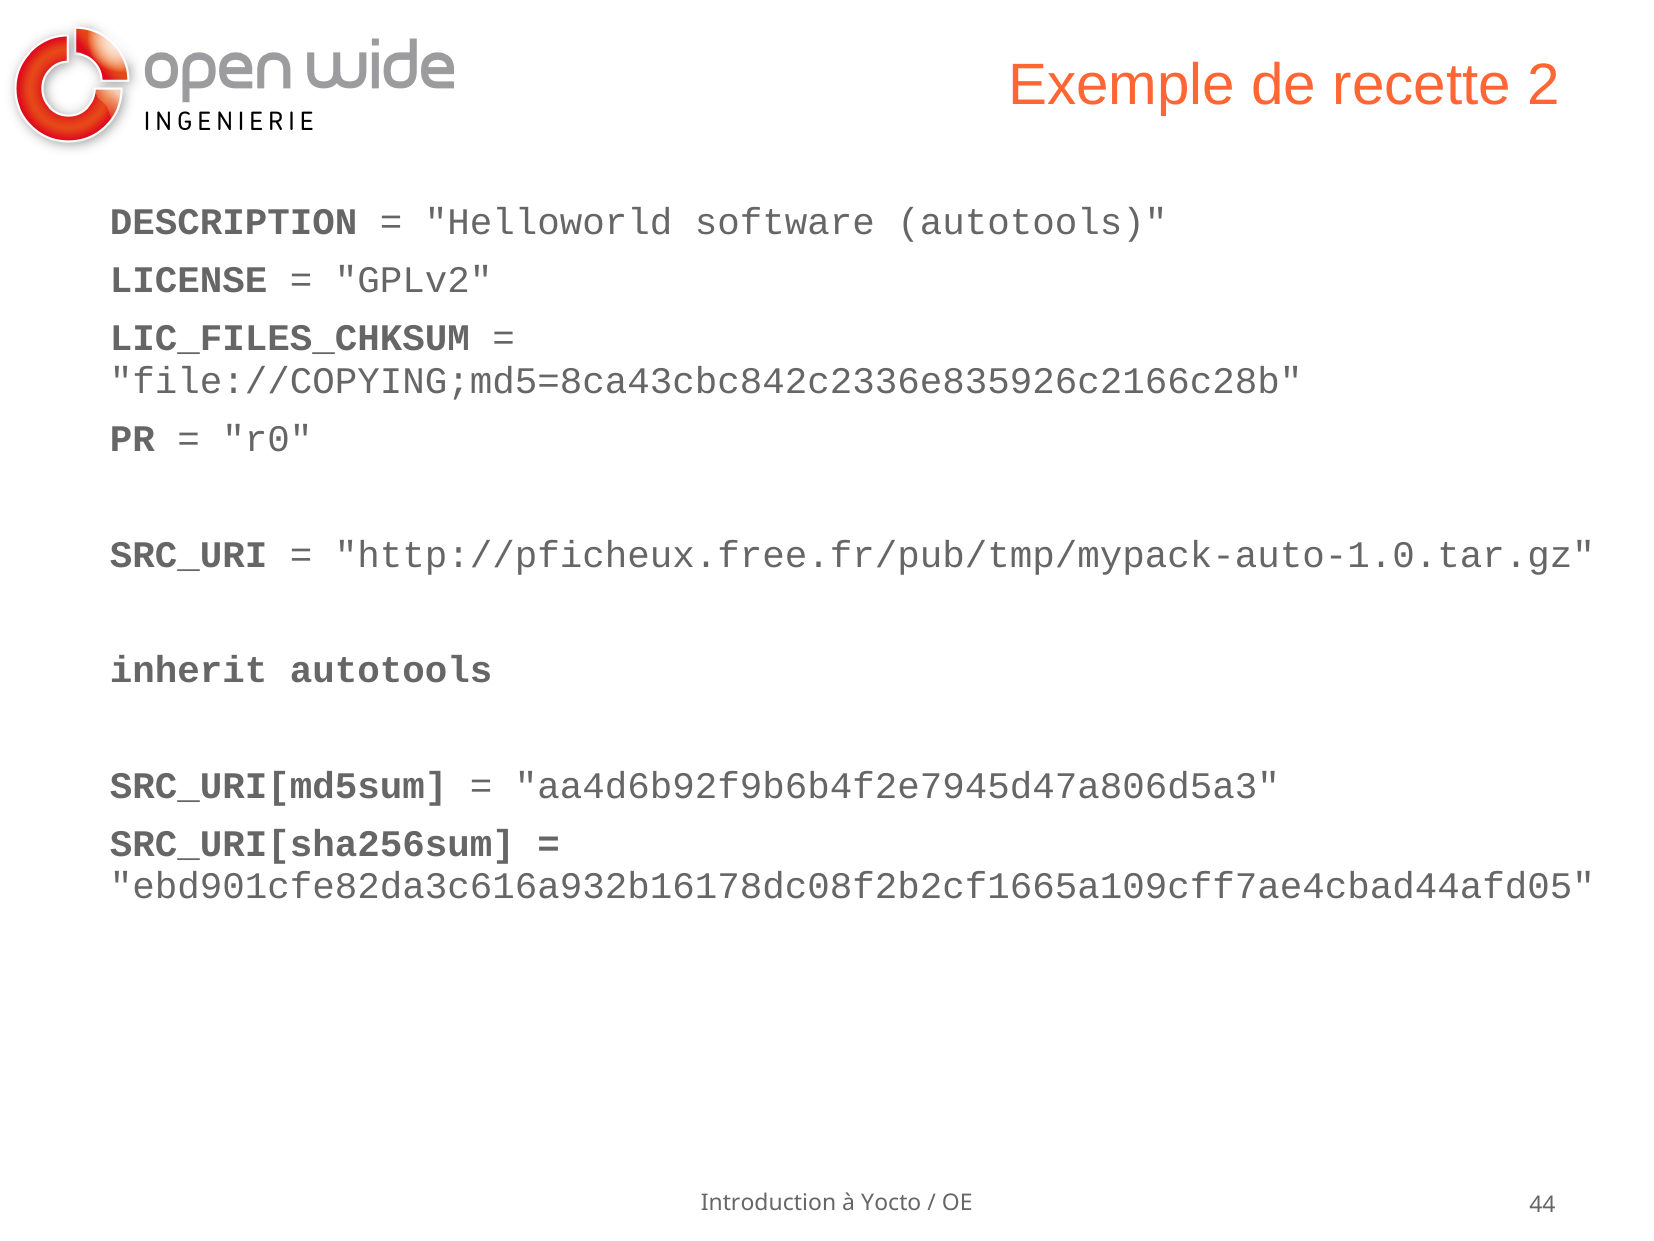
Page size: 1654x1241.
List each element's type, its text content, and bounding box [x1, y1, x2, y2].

list DESCRIPTION = "Helloworld software (autotools)" LICENSE = "GPLv2" LIC_FILES_CHKSUM = "file://COPYING;md5=8ca43cbc842c2336e835926c2166c28b" PR = "r0" SRC_URI = "http://pficheux.free.fr/pub/tmp/mypack-auto-1.0.tar.gz" inherit autotools SRC_URI[md5sum] = "aa4d6b92f9b6b4f2e7945d47a806d5a3" SRC_URI[sha256sum] = "ebd901cfe82da3c616a932b16178dc08f2b2cf1665a109cff7ae4cbad44afd05" [38, 203, 1615, 1124]
picture [0, 0, 454, 161]
title Exemple de recette 2 [602, 12, 1561, 157]
